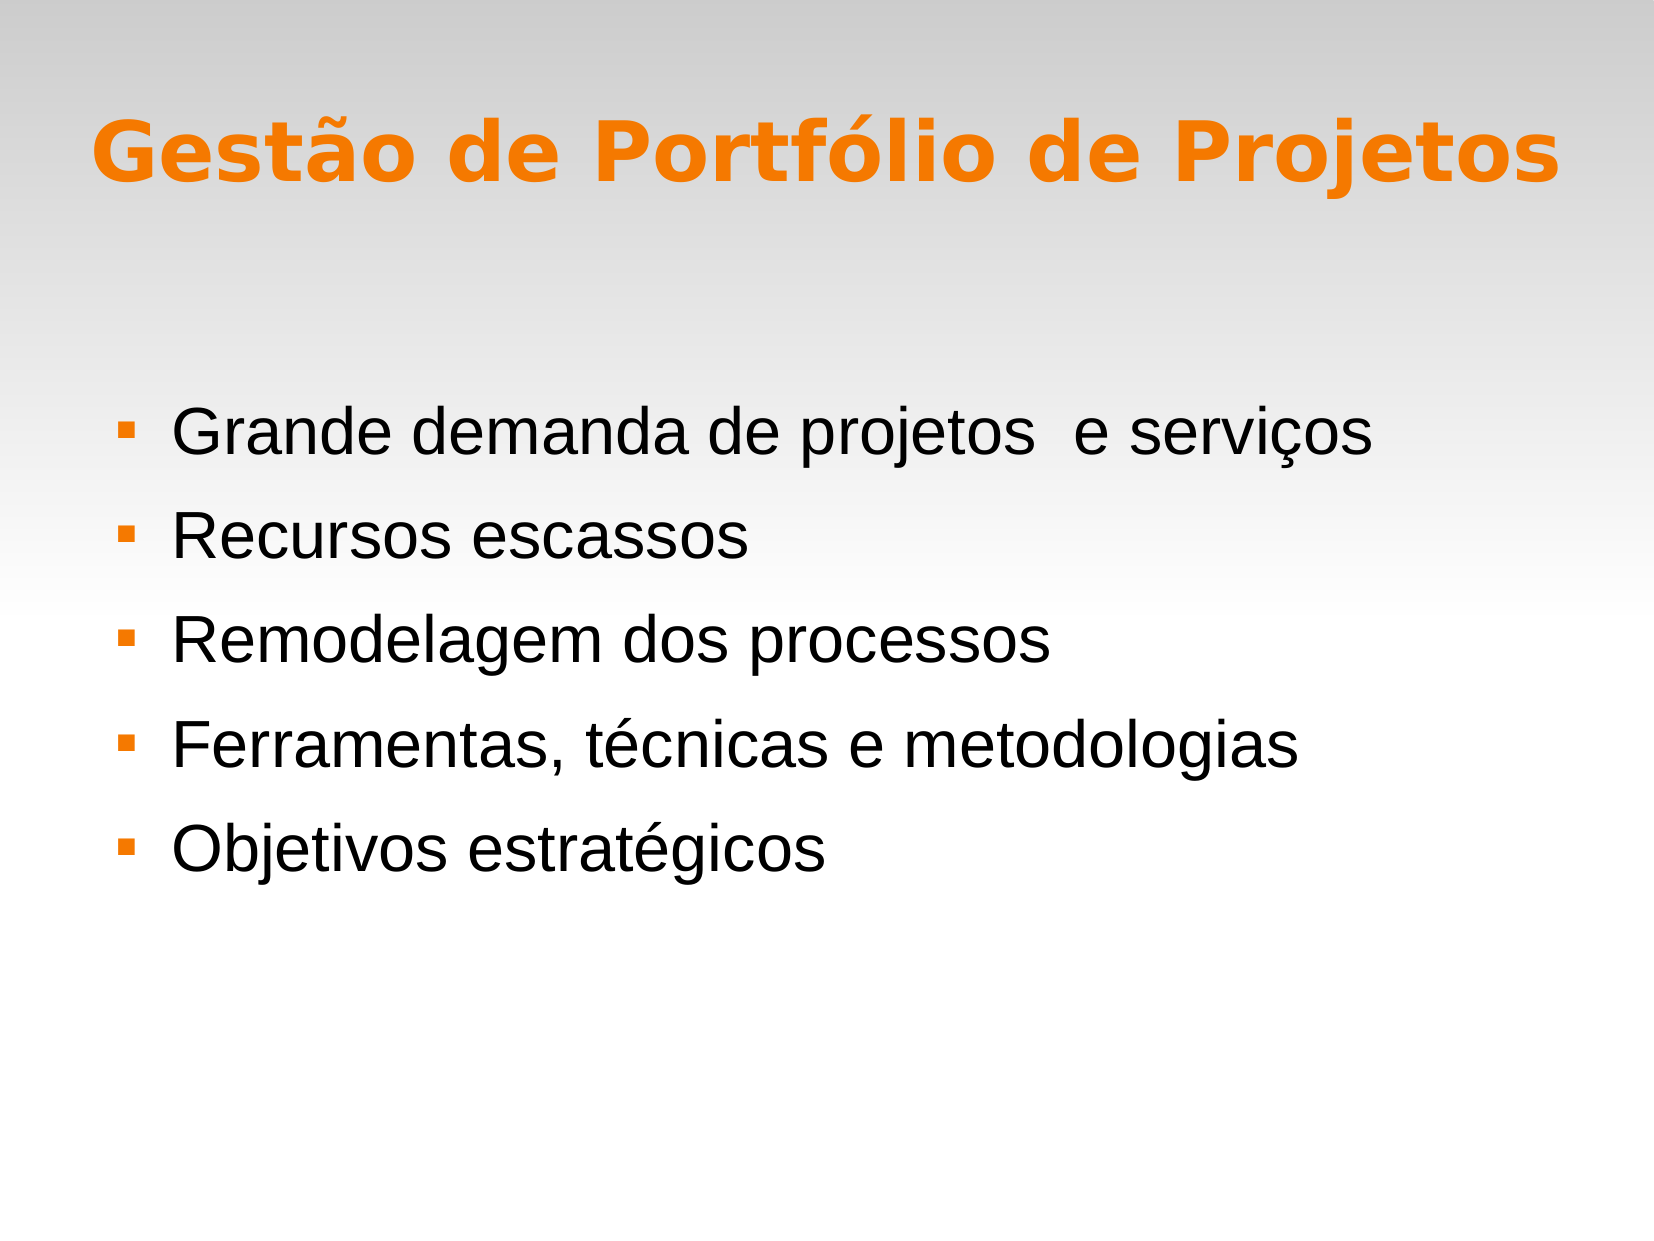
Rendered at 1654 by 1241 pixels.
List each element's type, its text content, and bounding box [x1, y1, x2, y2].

title Gestão de Portfólio de Projetos [82, 56, 1571, 250]
list Grande demanda de projetos e serviços Recursos escassos Remodelagem dos processos Ferramentas, técnicas e metodologias Objetivos estratégicos [82, 290, 1571, 1094]
